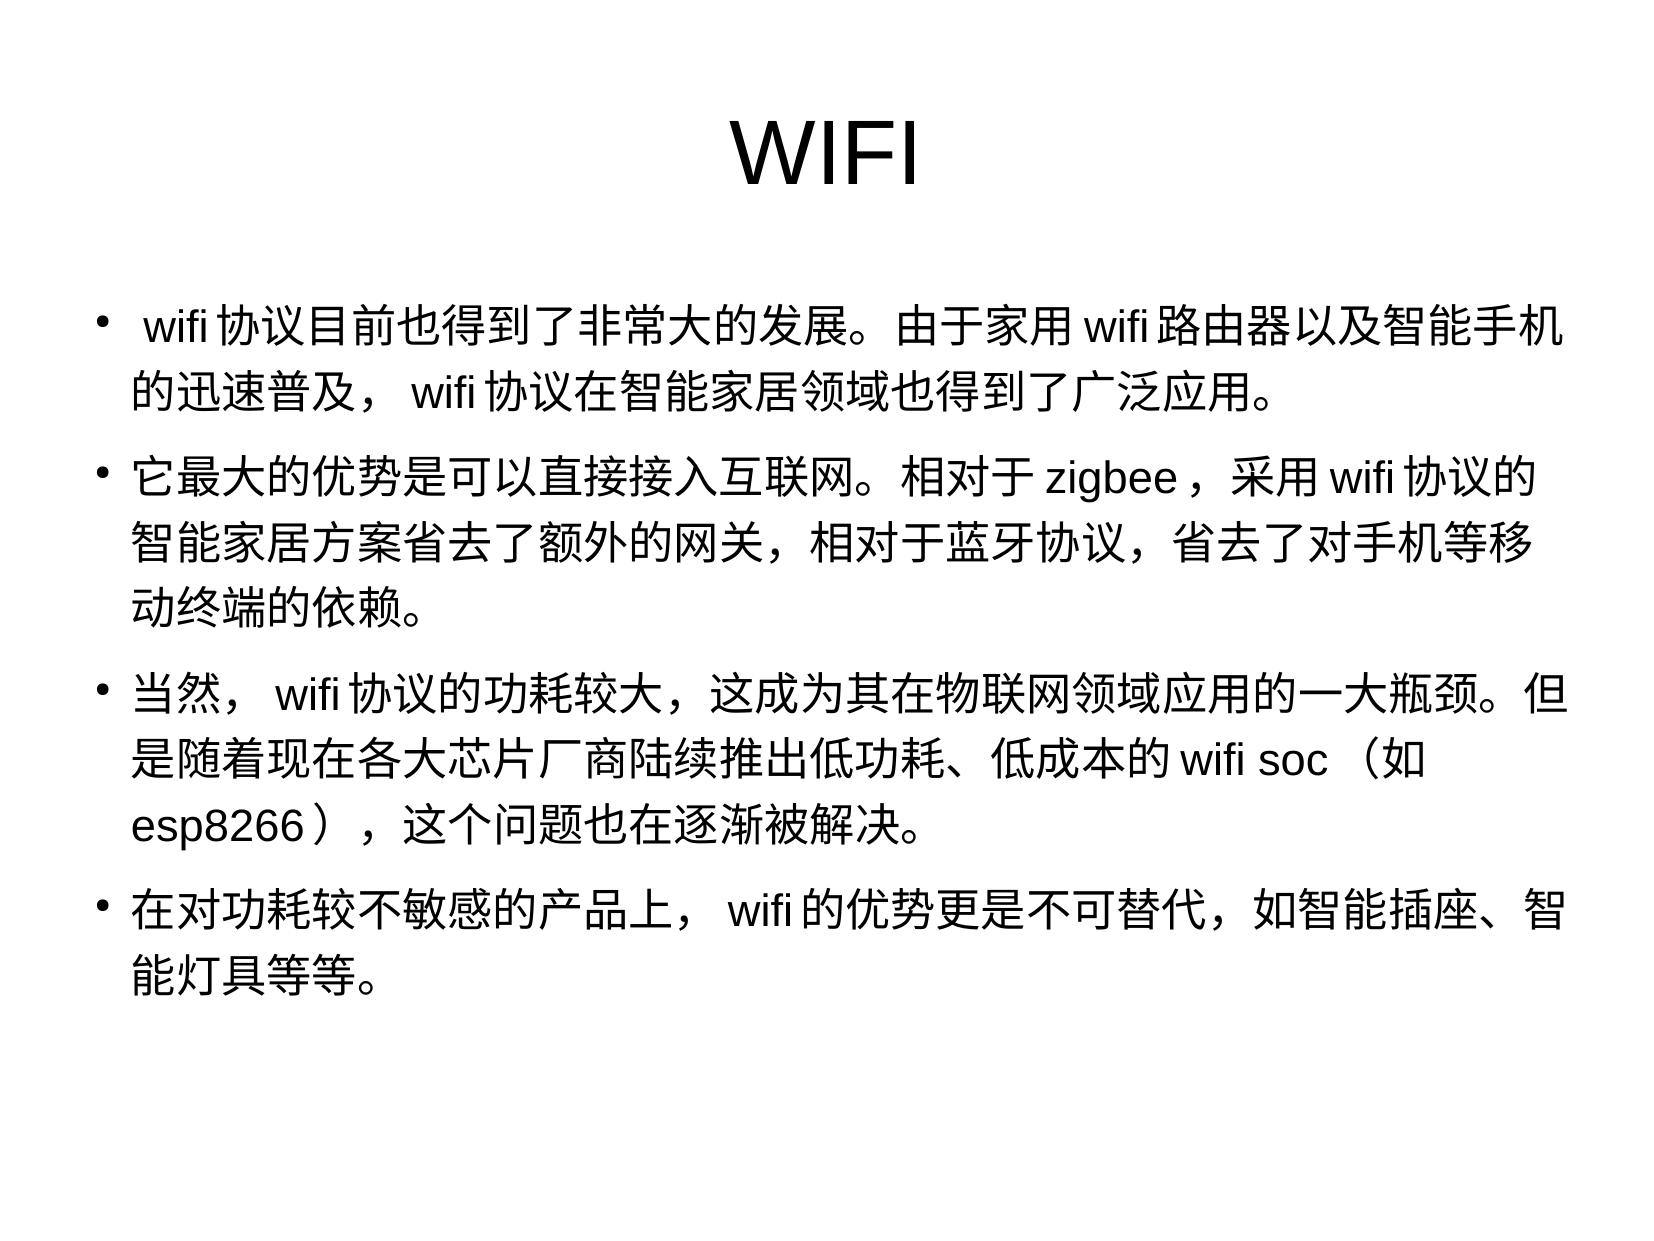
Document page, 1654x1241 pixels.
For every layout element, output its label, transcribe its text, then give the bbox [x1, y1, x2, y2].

list wifi协议目前也得到了非常大的发展。由于家用wifi路由器以及智能手机的迅速普及，wifi协议在智能家居领域也得到了广泛应用。 它最大的优势是可以直接接入互联网。相对于zigbee，采用wifi协议的智能家居方案省去了额外的网关，相对于蓝牙协议，省去了对手机等移动终端的依赖。 当然，wifi协议的功耗较大，这成为其在物联网领域应用的一大瓶颈。但是随着现在各大芯片厂商陆续推出低功耗、低成本的wifi soc（如esp8266），这个问题也在逐渐被解决。 在对功耗较不敏感的产品上，wifi的优势更是不可替代，如智能插座、智能灯具等等。 [82, 290, 1571, 1010]
title WIFI [82, 49, 1571, 257]
